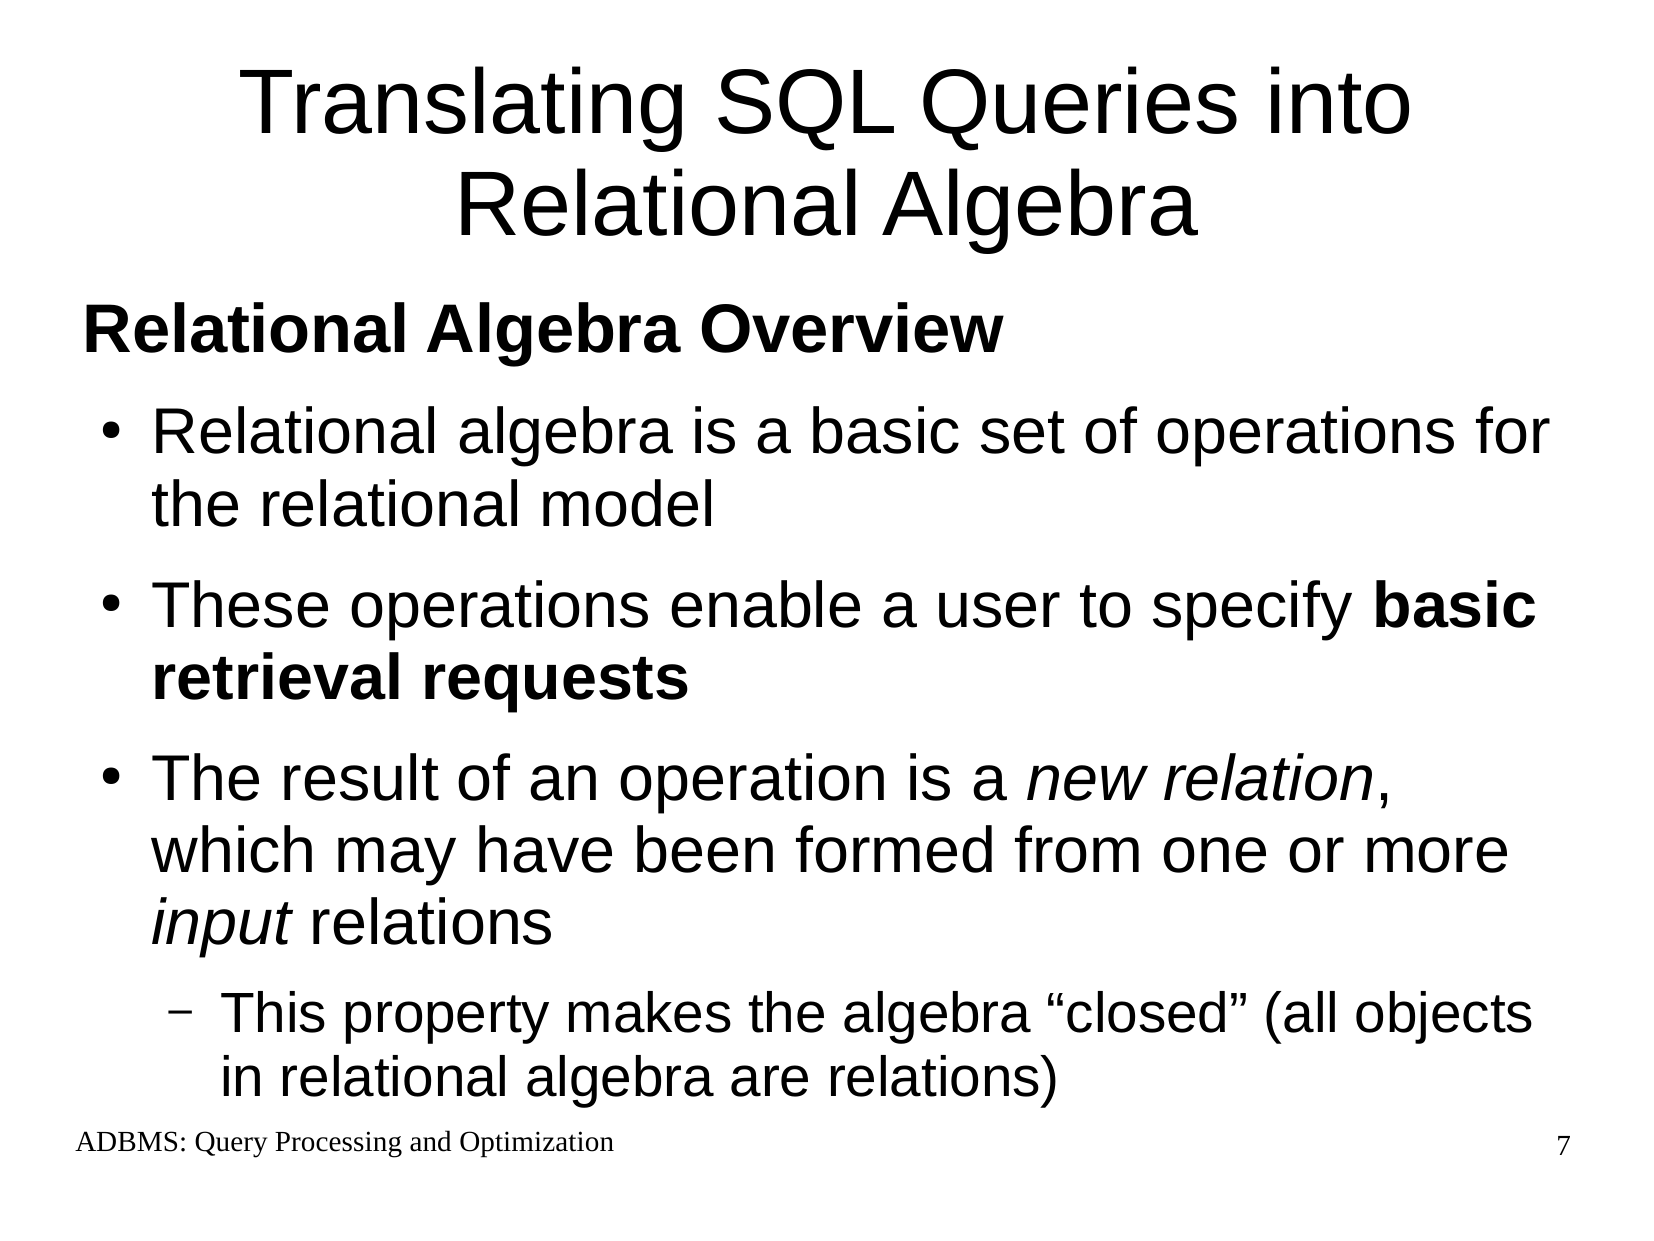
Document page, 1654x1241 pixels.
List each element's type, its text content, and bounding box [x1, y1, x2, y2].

list Relational Algebra Overview Relational algebra is a basic set of operations for the relational model These operations enable a user to specify basic retrieval requests The result of an operation is a new relation, which may have been formed from one or more input relations This property makes the algebra “closed” (all objects in relational algebra are relations) [82, 290, 1571, 1111]
title Translating SQL Queries into Relational Algebra [82, 49, 1571, 257]
